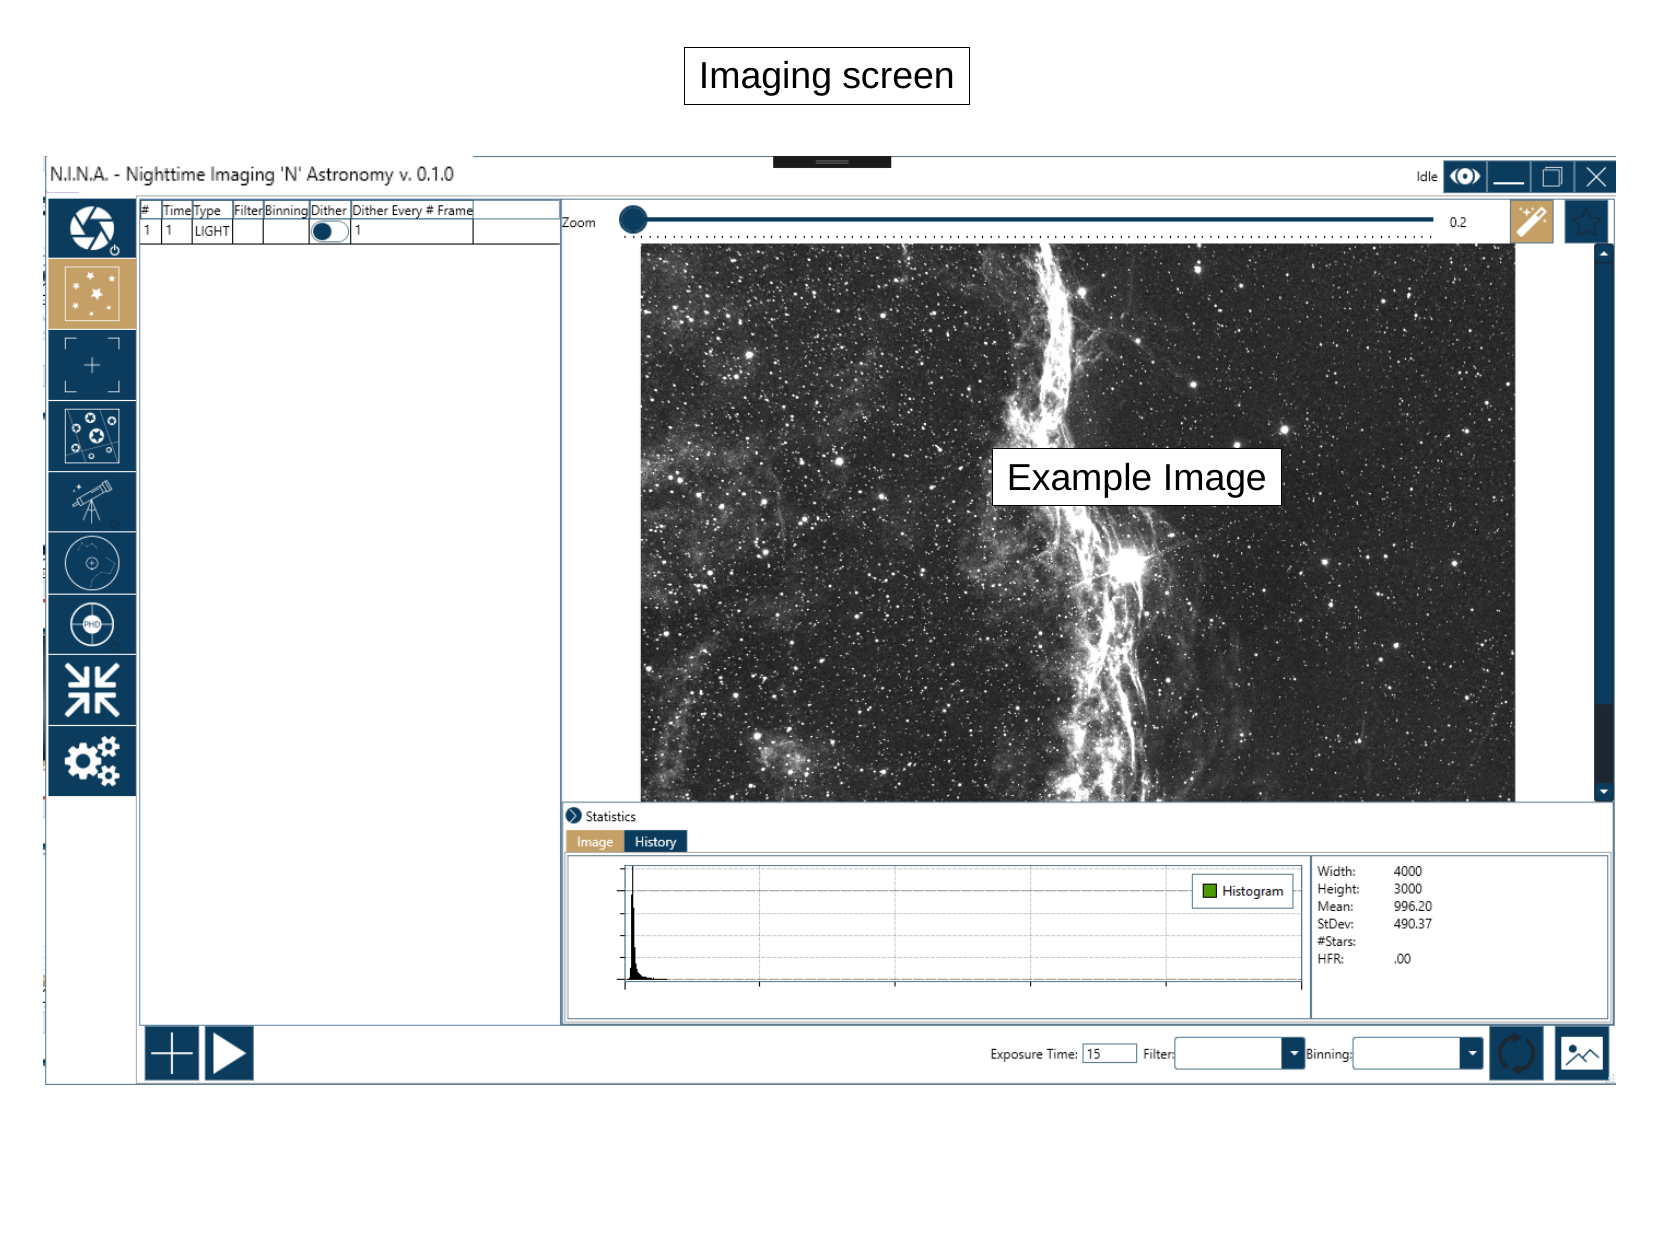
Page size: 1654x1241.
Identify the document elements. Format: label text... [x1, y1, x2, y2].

text_box Example Image [992, 448, 1282, 506]
picture [43, 156, 1616, 1085]
text_box Imaging screen [684, 47, 970, 105]
